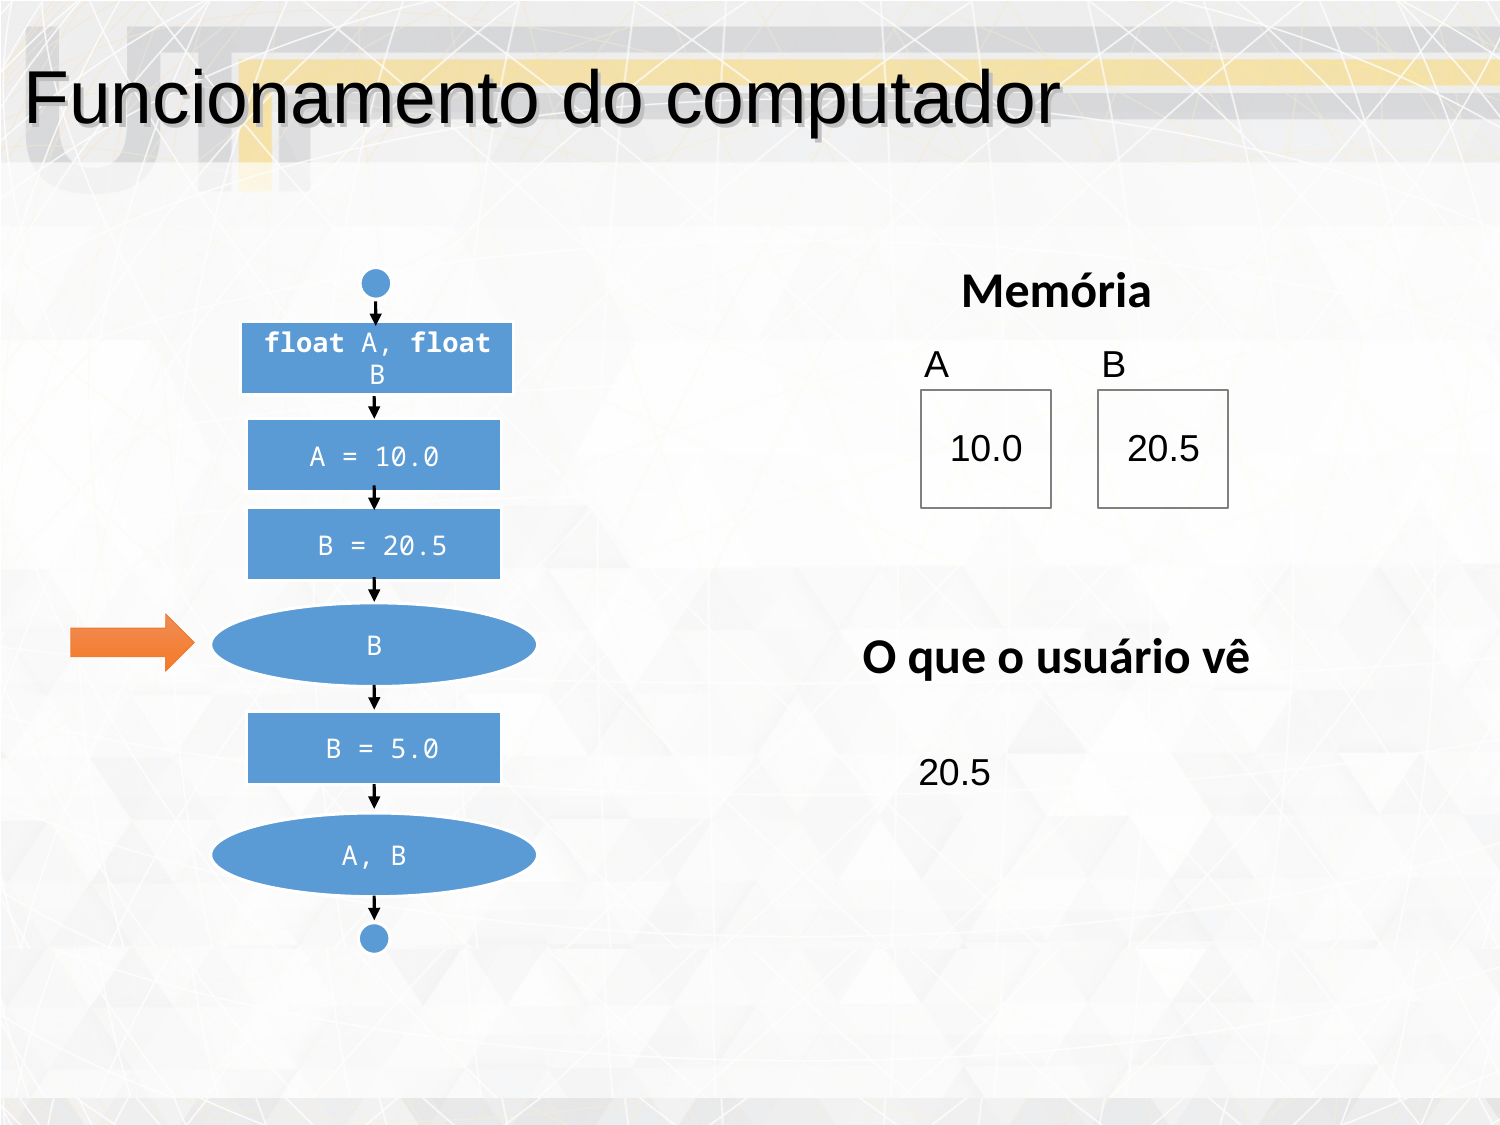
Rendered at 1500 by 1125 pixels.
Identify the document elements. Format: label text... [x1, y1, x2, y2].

text_box 20.5 [1098, 389, 1229, 508]
text_box B = 20.5 [246, 507, 502, 581]
text_box A, B [210, 812, 538, 897]
text_box B = 5.0 [246, 711, 502, 785]
text_box 10.0 [921, 389, 1052, 508]
text_box [70, 614, 195, 671]
text_box B [210, 602, 538, 687]
text_box [360, 267, 392, 300]
text_box [358, 922, 391, 955]
text_box B [1086, 336, 1142, 394]
text_box 20.5 [903, 744, 1006, 801]
text_box O que o usuário vê [847, 616, 1266, 692]
text_box Memória [946, 250, 1168, 325]
text_box A = 10.0 [246, 418, 502, 492]
table_cell F [1, 1, 1500, 1125]
text_box A [909, 336, 965, 394]
title Funcionamento do computador [23, 18, 1489, 178]
text_box float A, float B [240, 321, 514, 395]
